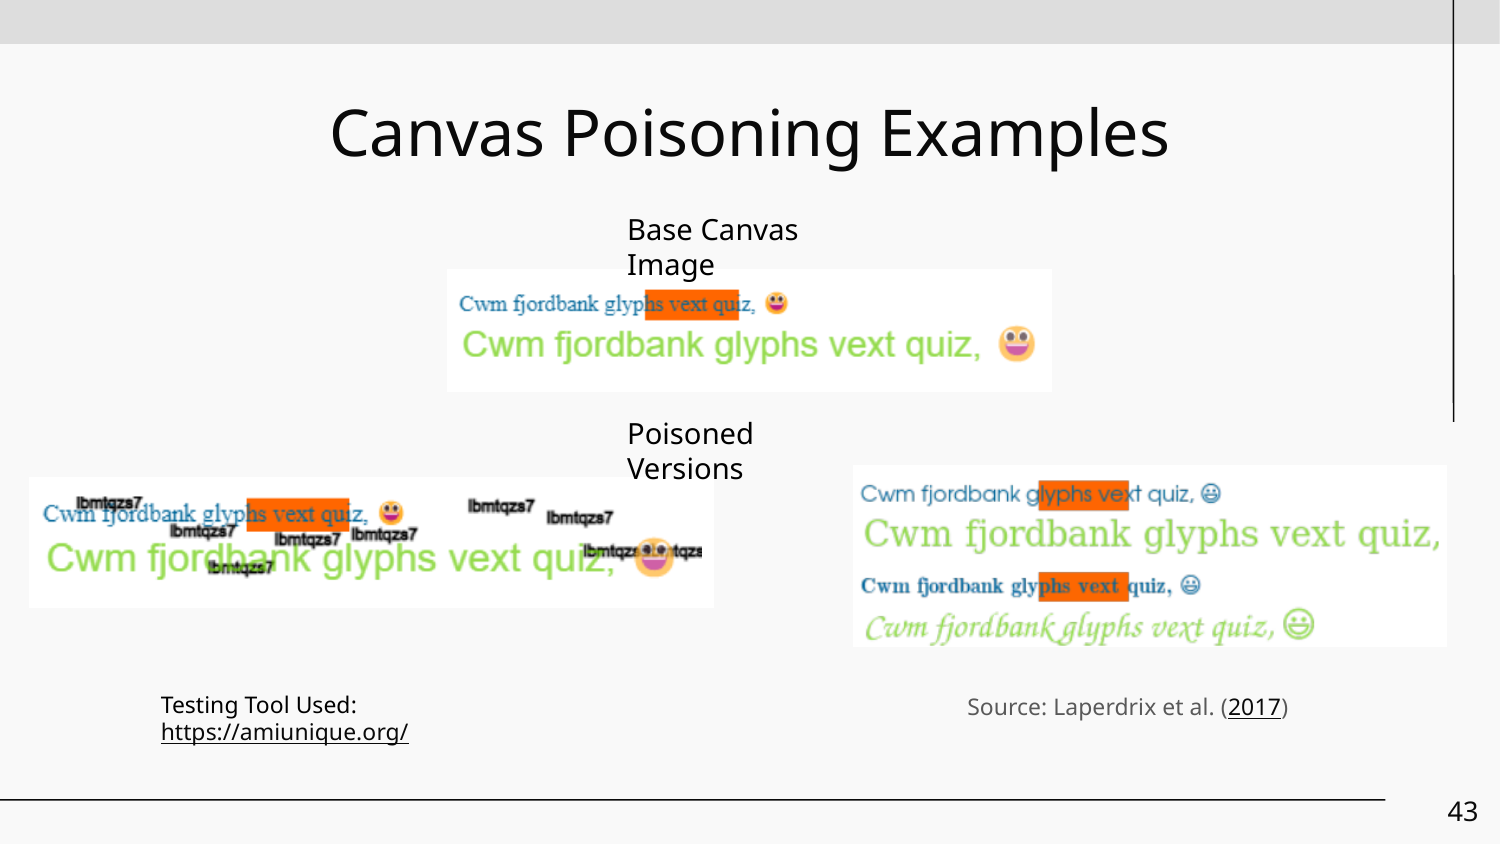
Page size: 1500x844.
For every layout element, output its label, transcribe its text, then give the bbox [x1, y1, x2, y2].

picture [29, 477, 714, 609]
text_box Source: Laperdrix et al. (2017) [952, 678, 1349, 731]
title Canvas Poisoning Examples [116, 77, 1383, 168]
text_box Base Canvas Image [612, 195, 888, 296]
text_box Poisoned Versions [612, 400, 888, 501]
picture [447, 269, 1052, 393]
text_box Testing Tool Used: https://amiunique.org/ [145, 675, 598, 765]
slide_number <number> [1403, 779, 1494, 844]
picture [853, 465, 1447, 647]
